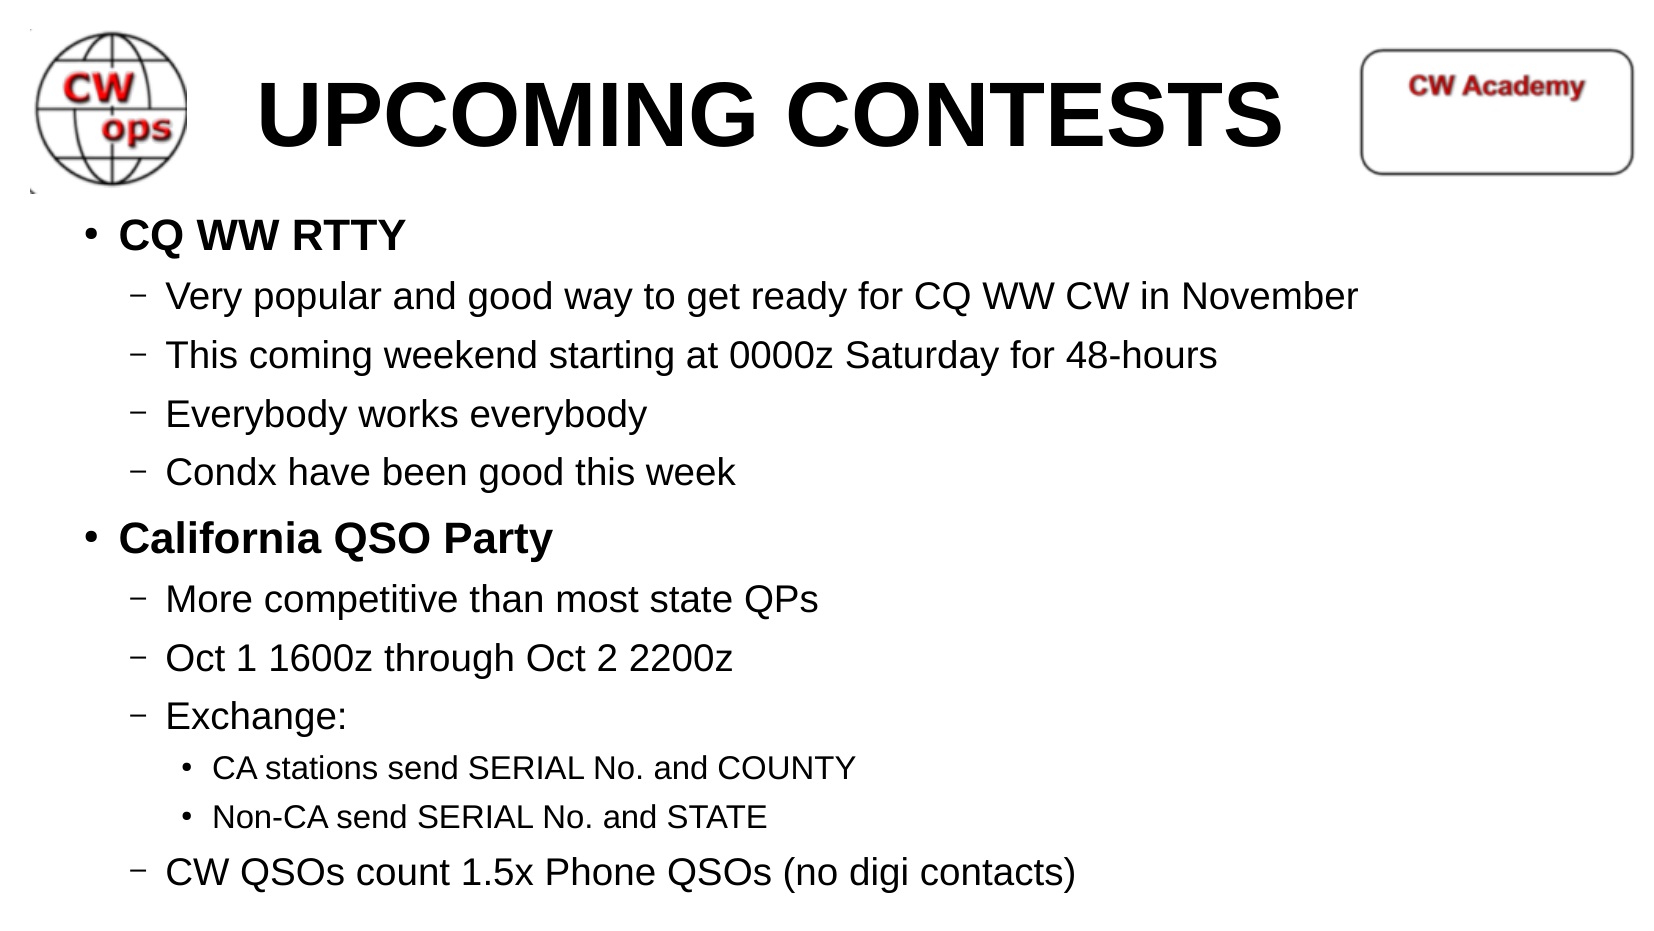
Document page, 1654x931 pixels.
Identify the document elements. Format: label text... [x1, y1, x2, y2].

title UPCOMING CONTESTS [26, 37, 1516, 193]
picture [1516, 37, 1640, 186]
picture [30, 29, 187, 37]
list CQ WW RTTY Very popular and good way to get ready for CQ WW CW in November This coming weekend starting at 0000z Saturday for 48-hours Everybody works everybody Condx have been good this week California QSO Party More competitive than most state QPs Oct 1 1600z through Oct 2 2200z Exchange: CA stations send SERIAL No. and COUNTY Non-CA send SERIAL No. and STATE CW QSOs count 1.5x Phone QSOs (no digi contacts) [71, 210, 1561, 901]
